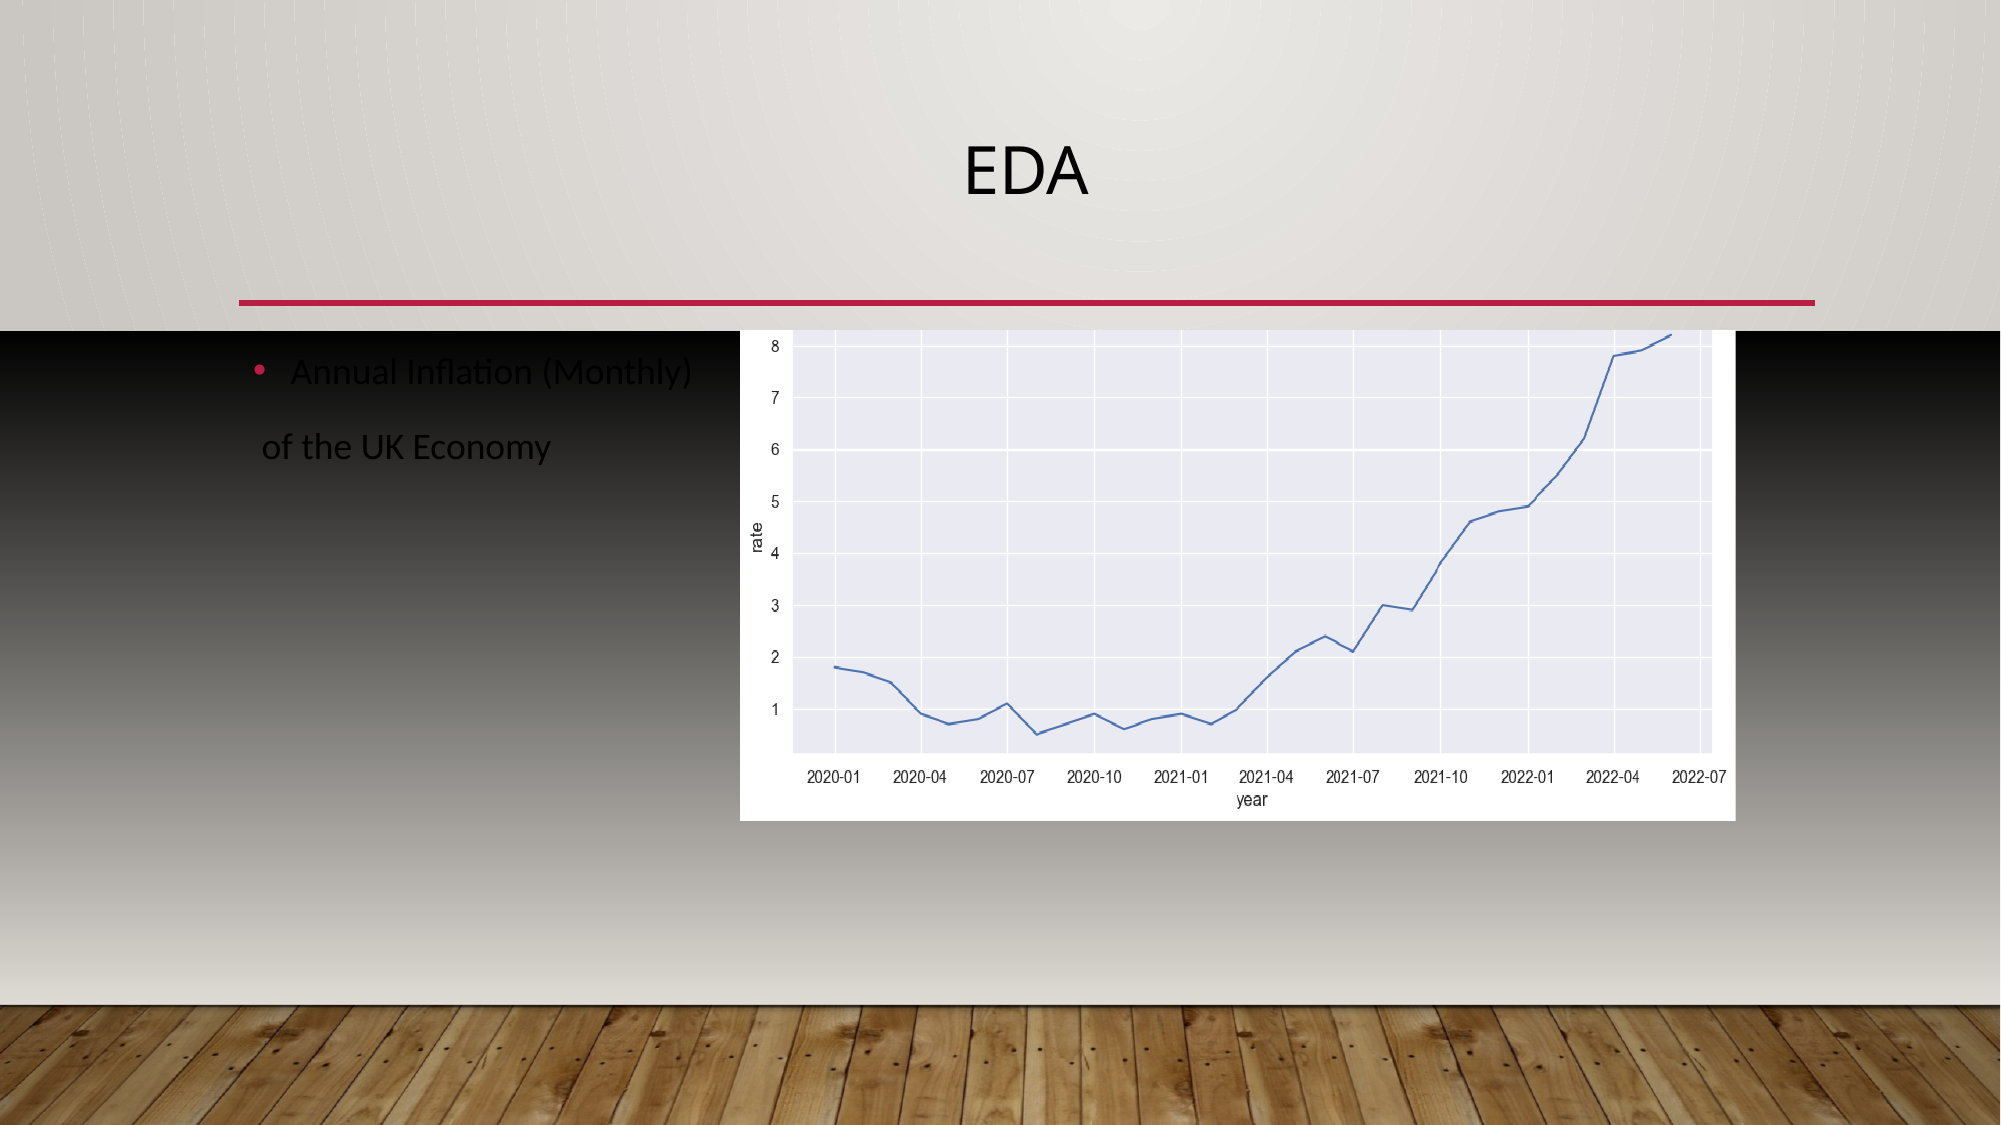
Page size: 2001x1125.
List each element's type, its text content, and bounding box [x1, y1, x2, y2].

picture [740, 330, 1736, 821]
list Annual Inflation (Monthly) of the UK Economy [238, 330, 1814, 897]
title EDA [238, 129, 1814, 302]
